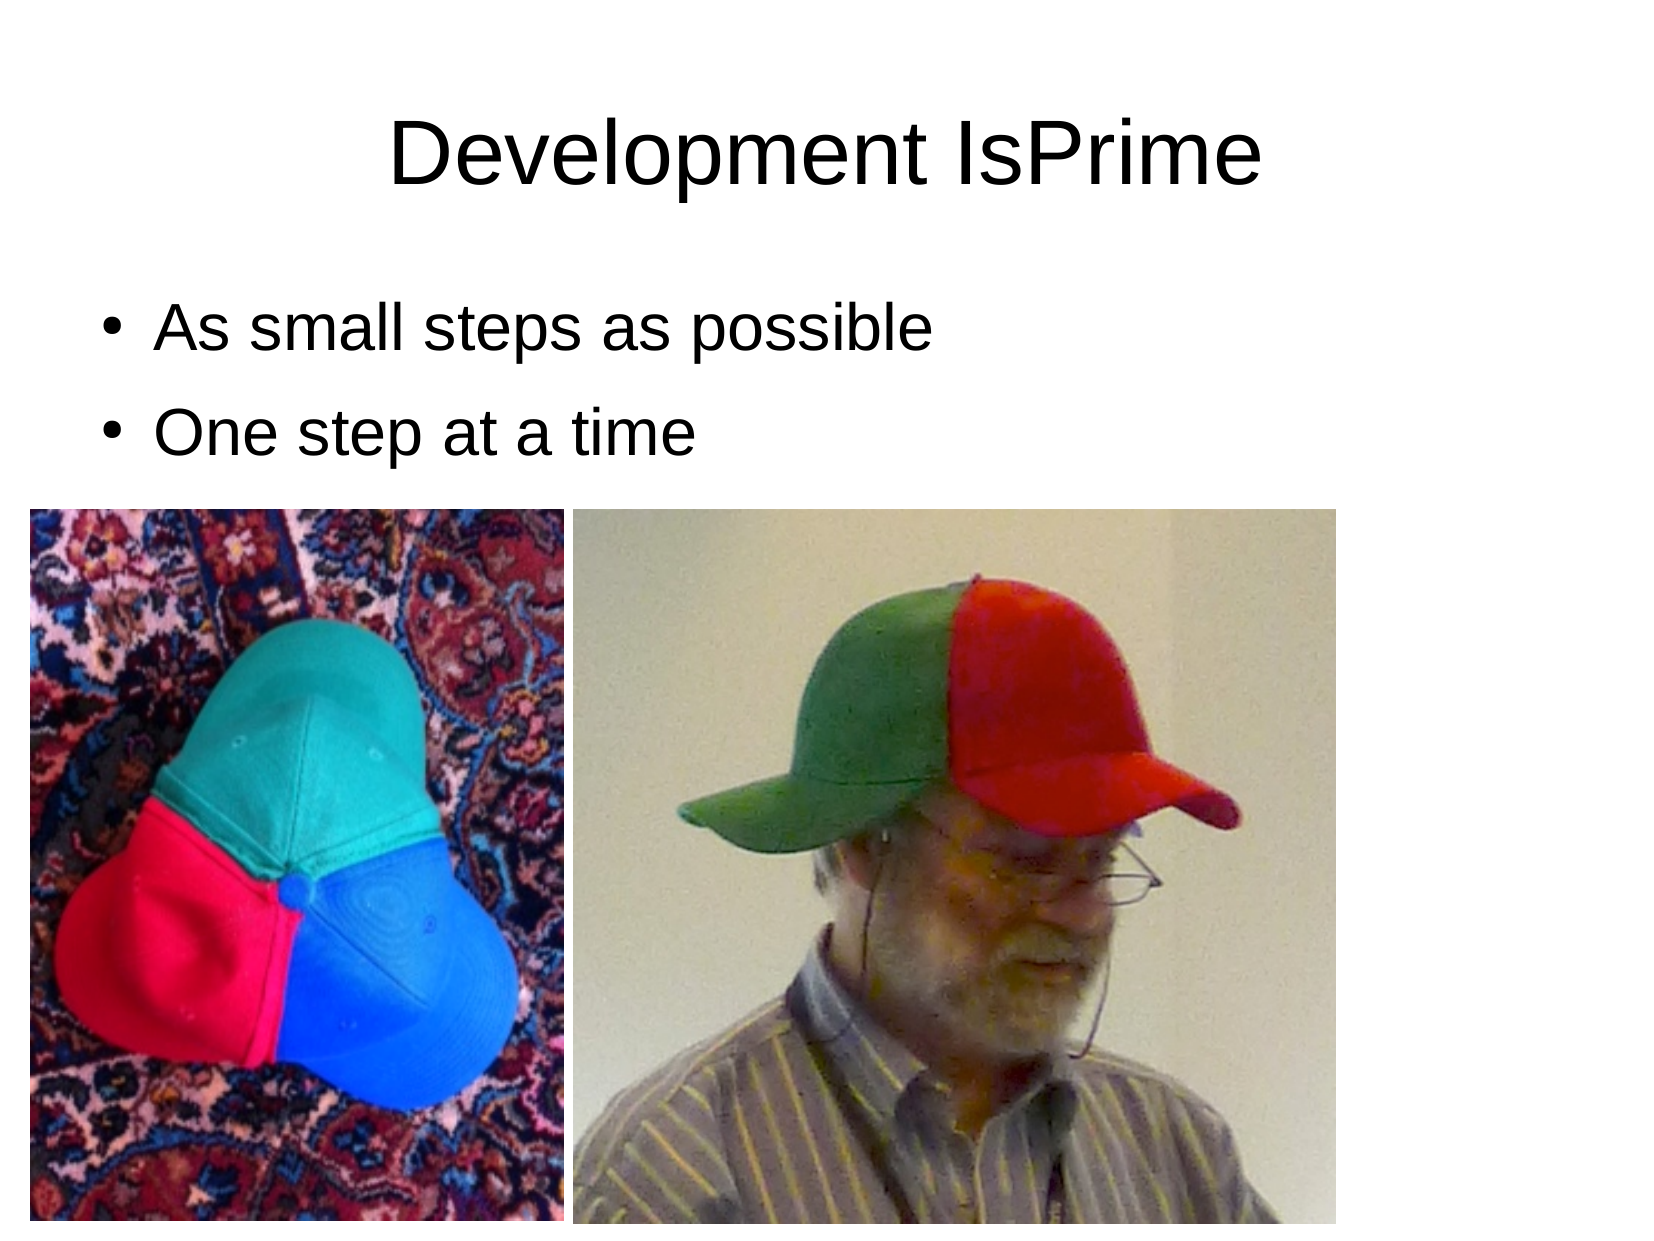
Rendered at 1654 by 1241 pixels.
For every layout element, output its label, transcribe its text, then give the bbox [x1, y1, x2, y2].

list As small steps as possible One step at a time [82, 290, 1571, 1010]
title Development IsPrime [82, 49, 1571, 257]
picture [573, 509, 1336, 1224]
picture [30, 509, 564, 1222]
